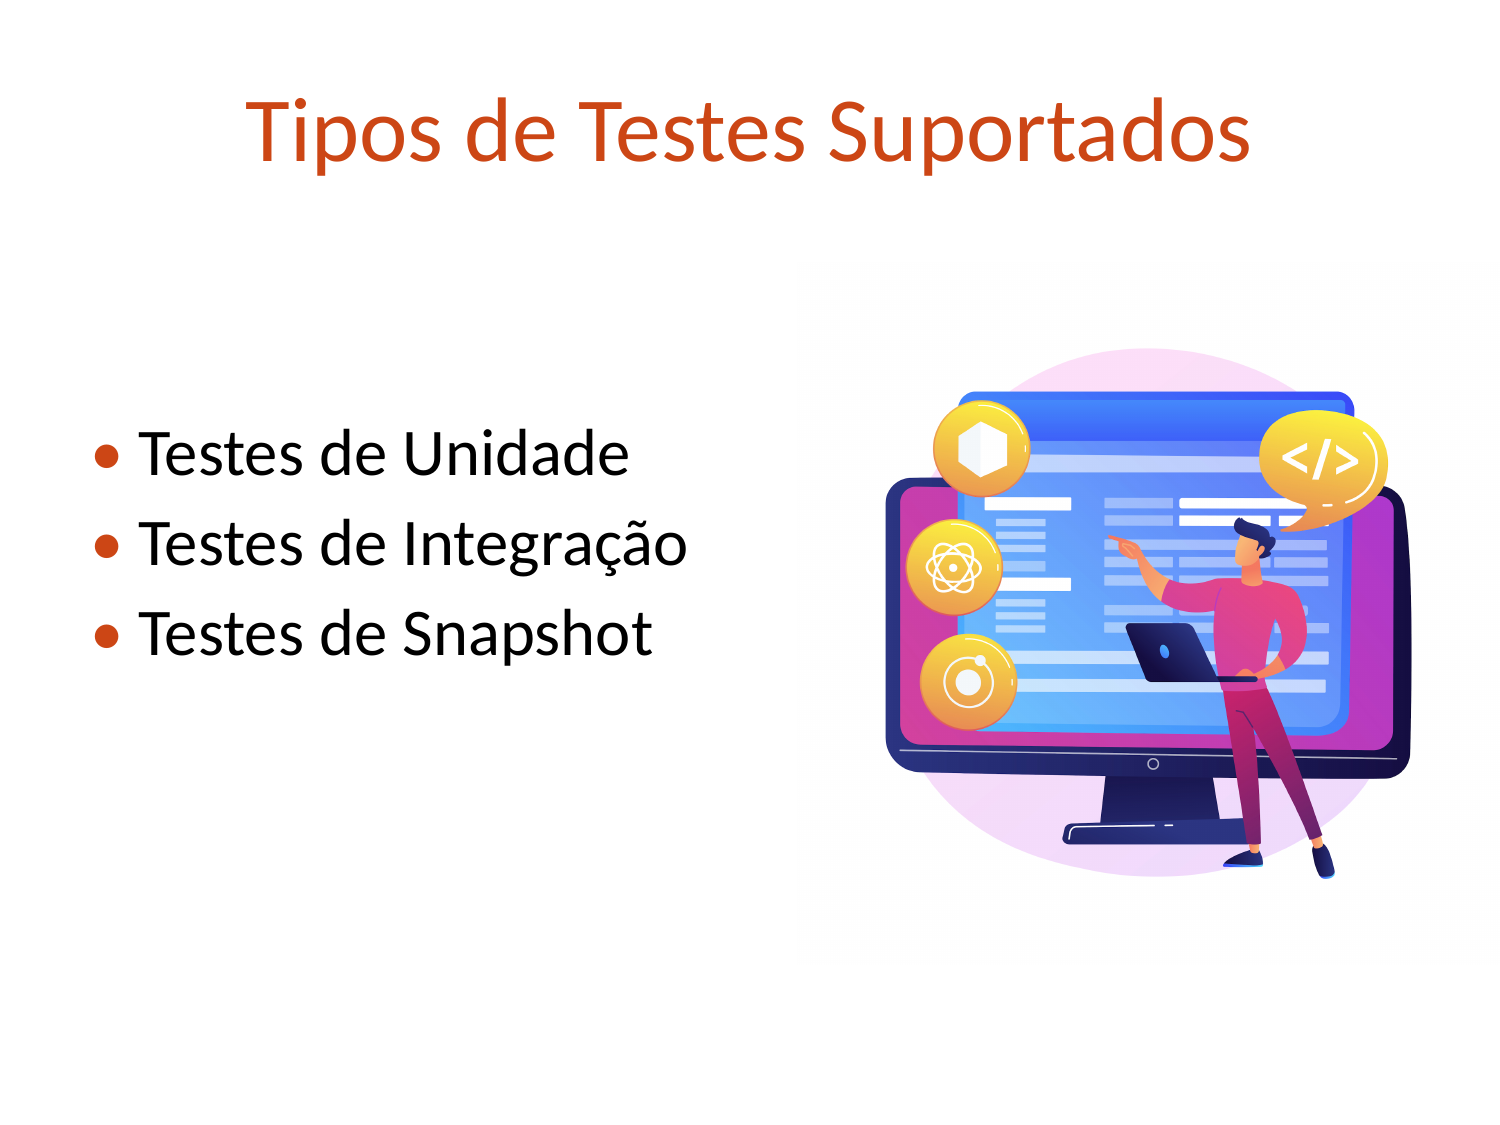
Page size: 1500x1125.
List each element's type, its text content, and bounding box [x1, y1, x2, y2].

title Tipos de Testes Suportados [75, 45, 1425, 233]
list • Testes de Unidade • Testes de Integração • Testes de Snapshot [75, 408, 1425, 1005]
picture [797, 262, 1500, 965]
